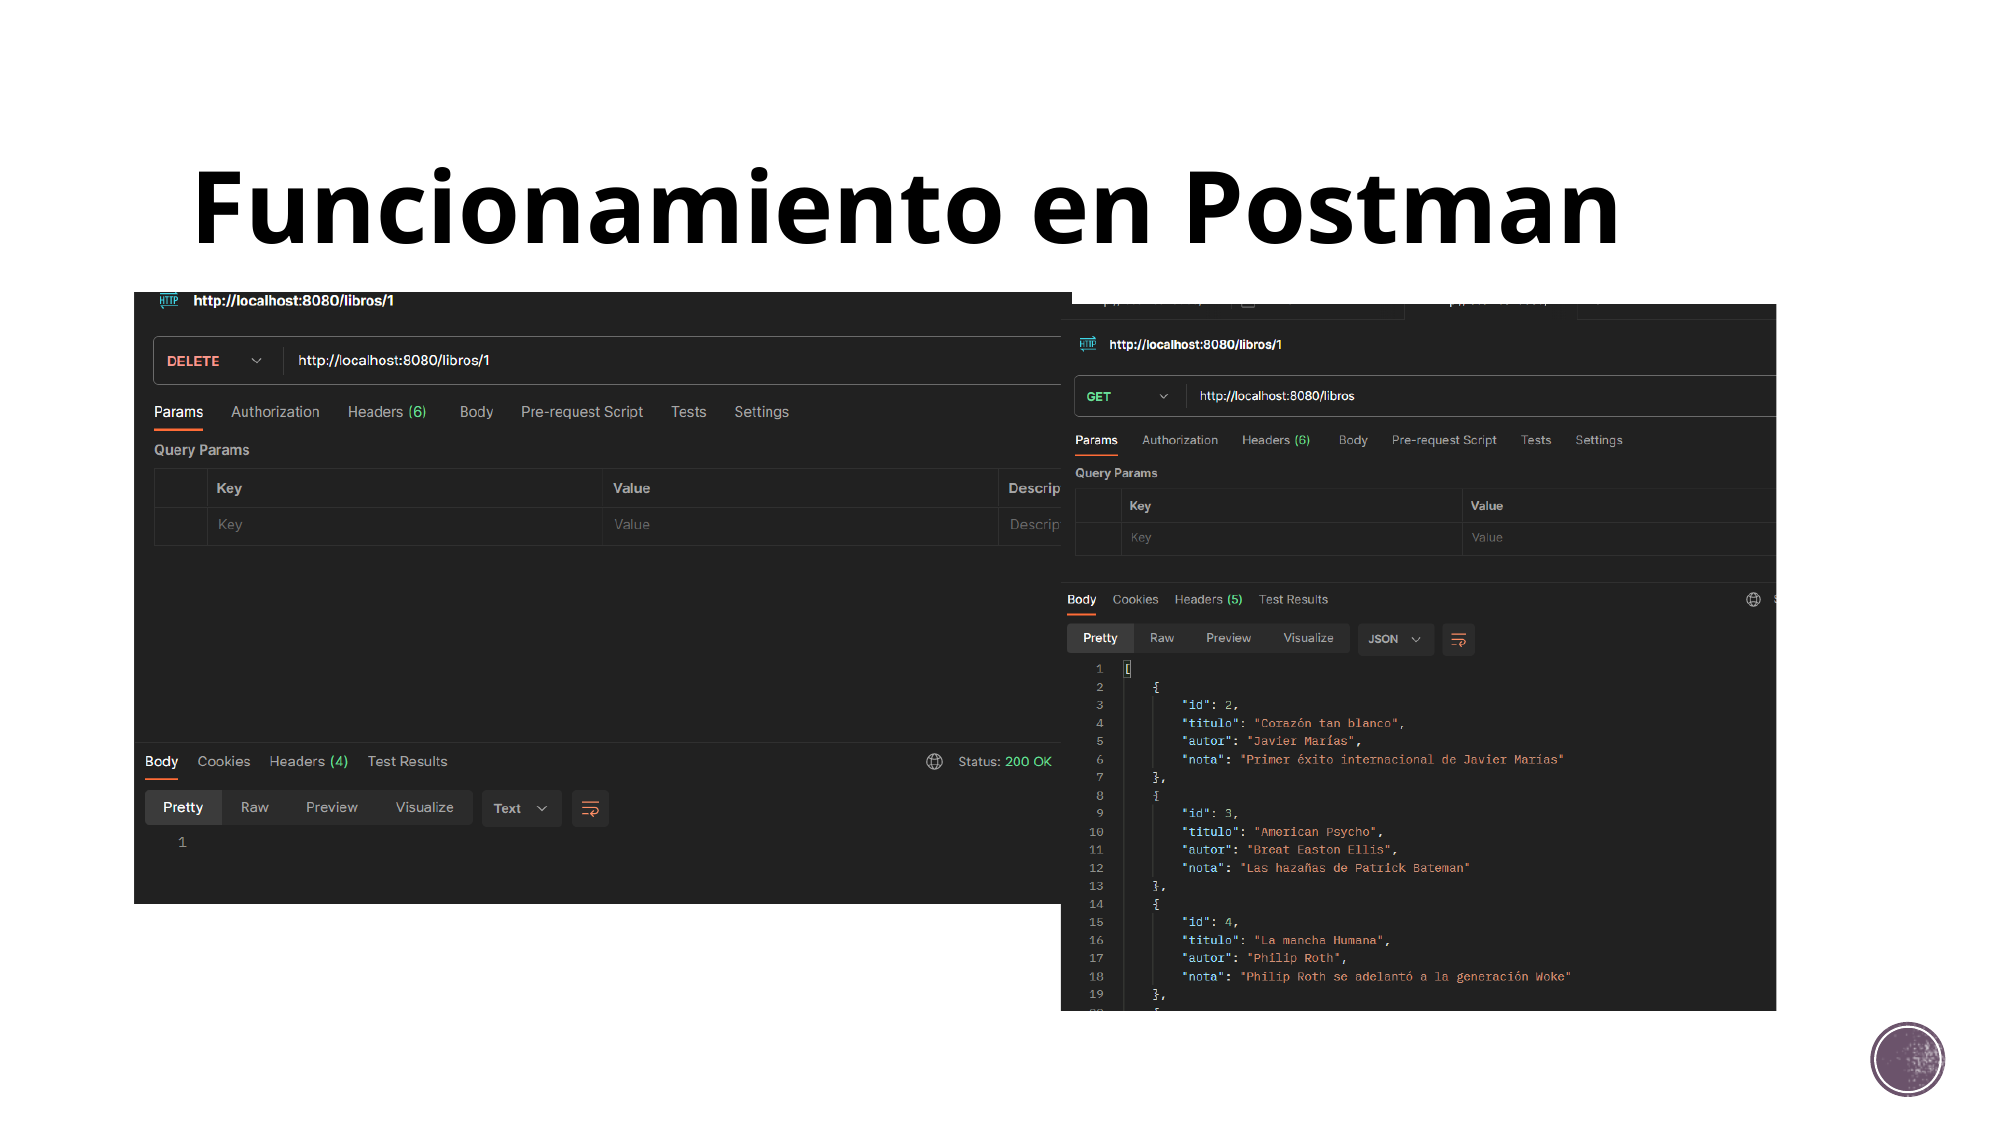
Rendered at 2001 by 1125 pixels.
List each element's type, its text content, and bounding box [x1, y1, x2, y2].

picture [134, 292, 1777, 1011]
title Funcionamiento en Postman [175, 79, 1826, 344]
